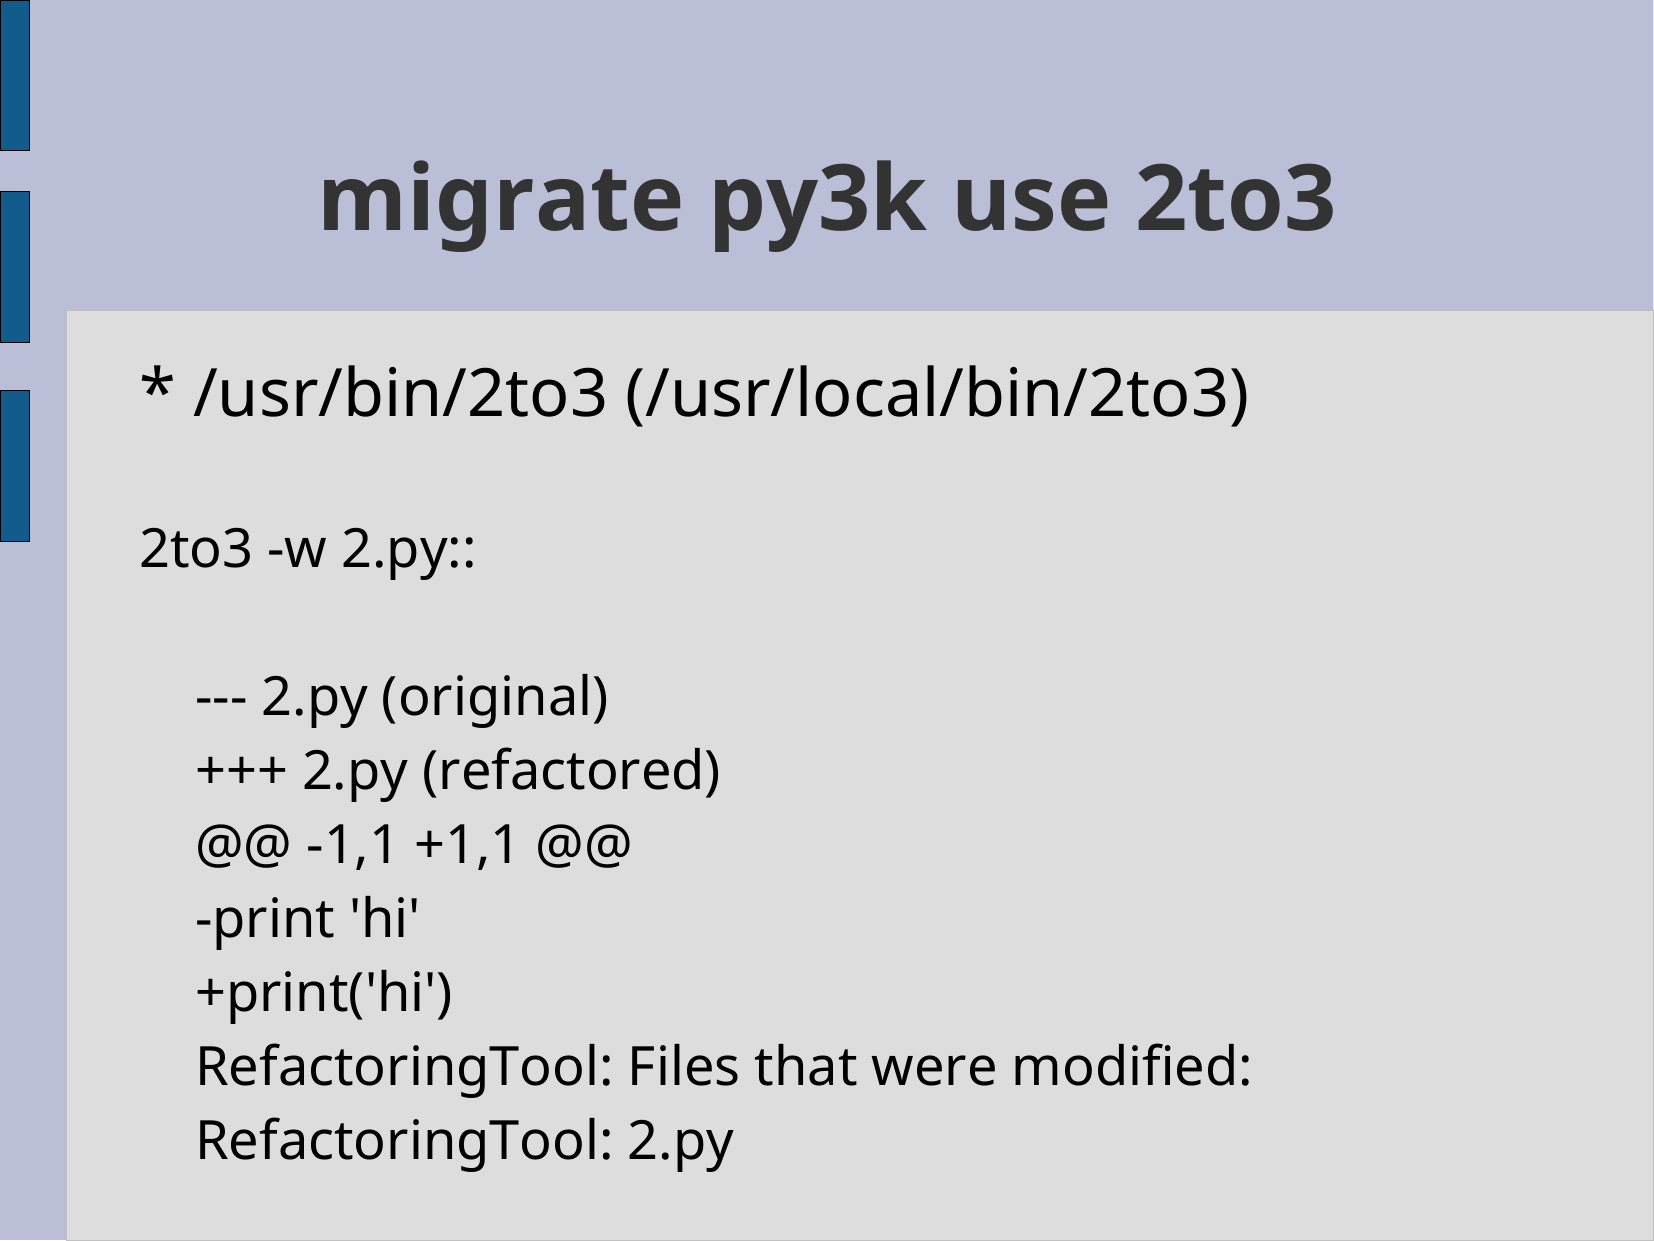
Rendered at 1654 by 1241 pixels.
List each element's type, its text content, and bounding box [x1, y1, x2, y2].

list * /usr/bin/2to3 (/usr/local/bin/2to3) 2to3 -w 2.py:: --- 2.py (original) +++ 2.py (refactored) @@ -1,1 +1,1 @@ -print 'hi' +print('hi') RefactoringTool: Files that were modified: RefactoringTool: 2.py [121, 344, 1534, 1156]
title migrate py3k use 2to3 [121, 98, 1534, 291]
